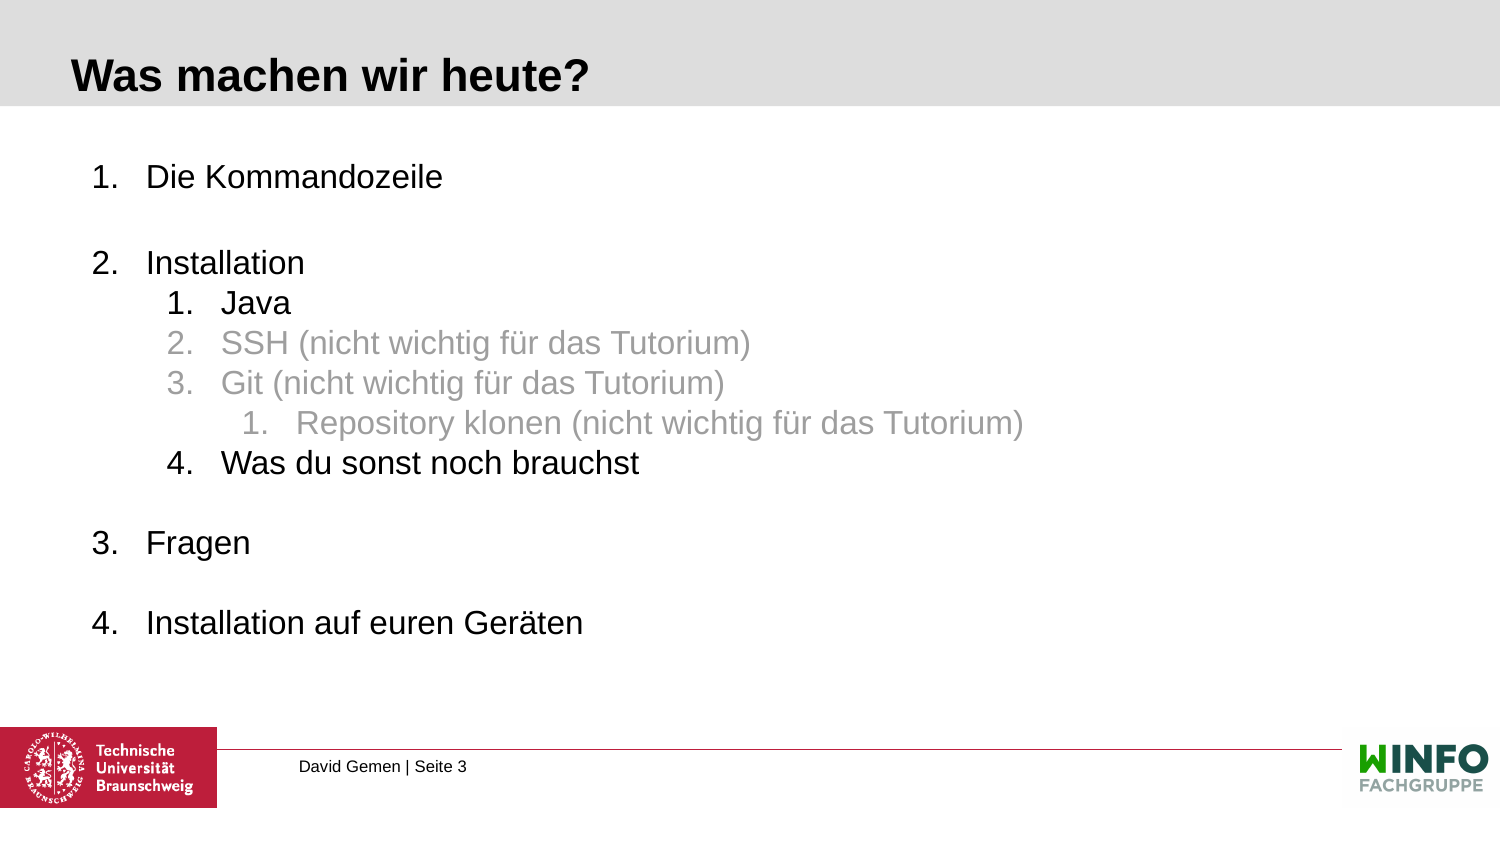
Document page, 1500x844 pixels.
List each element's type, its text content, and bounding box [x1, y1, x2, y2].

picture [0, 727, 217, 808]
list Die Kommandozeile Installation Java SSH (nicht wichtig für das Tutorium) Git (nicht wichtig für das Tutorium) Repository klonen (nicht wichtig für das Tutorium) Was du sonst noch brauchst Fragen Installation auf euren Geräten [70, 155, 1445, 709]
picture [1342, 727, 1500, 808]
title Was machen wir heute? [70, 13, 1445, 101]
